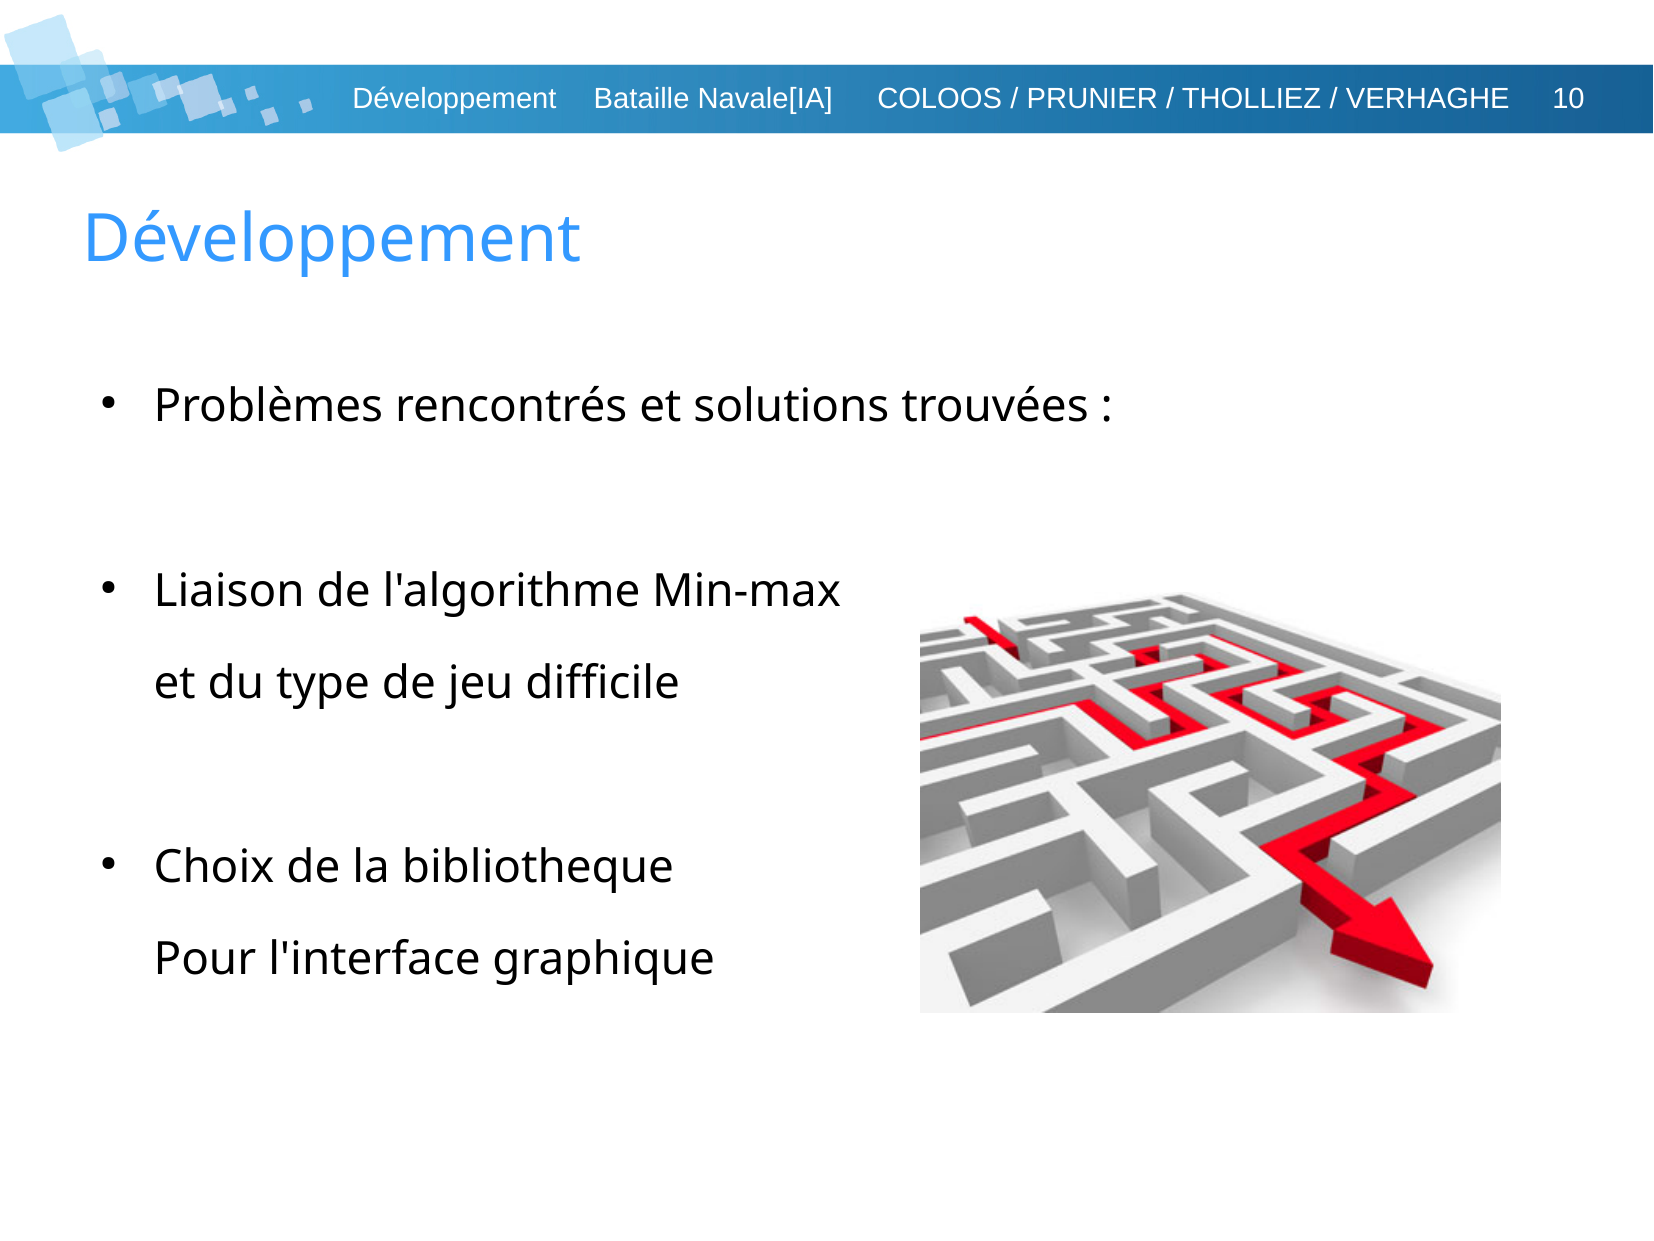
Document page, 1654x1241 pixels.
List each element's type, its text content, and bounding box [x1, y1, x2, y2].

title Développement [82, 132, 1571, 340]
picture [0, 0, 1653, 1238]
list Problèmes rencontrés et solutions trouvées : Liaison de l'algorithme Min-max et du type de jeu difficile Choix de la bibliotheque Pour l'interface graphique [82, 372, 1571, 1093]
text_box Développement Bataille Navale[IA] COLOOS / PRUNIER / THOLLIEZ / VERHAGHE 10 [337, 75, 1613, 123]
